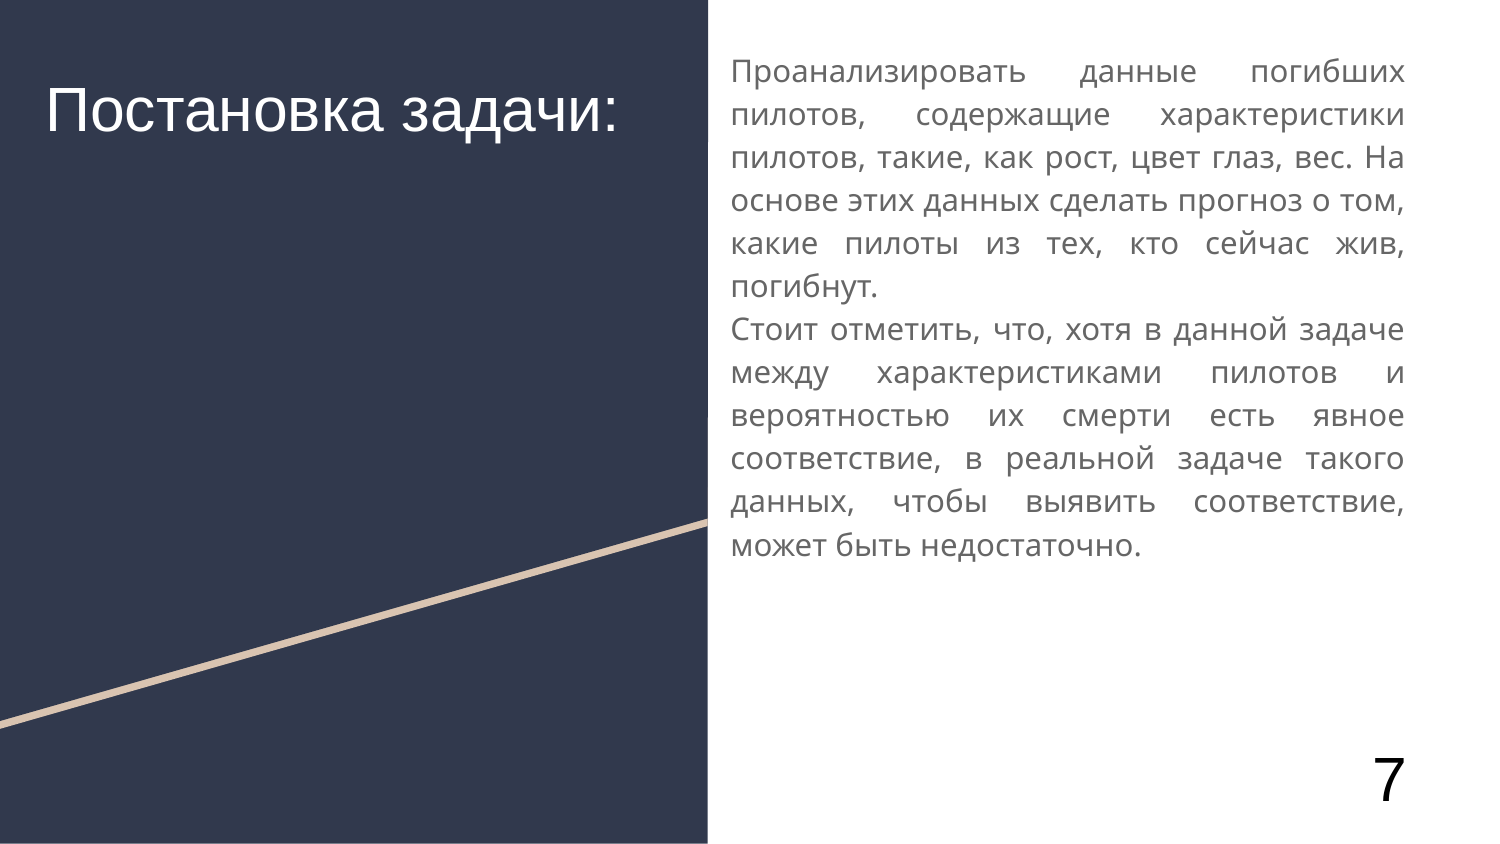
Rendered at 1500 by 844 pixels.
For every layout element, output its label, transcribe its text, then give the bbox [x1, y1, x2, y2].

list Проанализировать данные погибших пилотов, содержащие характеристики пилотов, такие, как рост, цвет глаз, вес. На основе этих данных сделать прогноз о том, какие пилоты из тех, кто сейчас жив, погибнут. Стоит отметить, что, хотя в данной задаче между характеристиками пилотов и вероятностью их смерти есть явное соответствие, в реальной задаче такого данных, чтобы выявить соответствие, может быть недостаточно. [715, 30, 1421, 703]
title Постановка задачи: [30, 54, 639, 466]
title 7 [1357, 723, 1500, 844]
